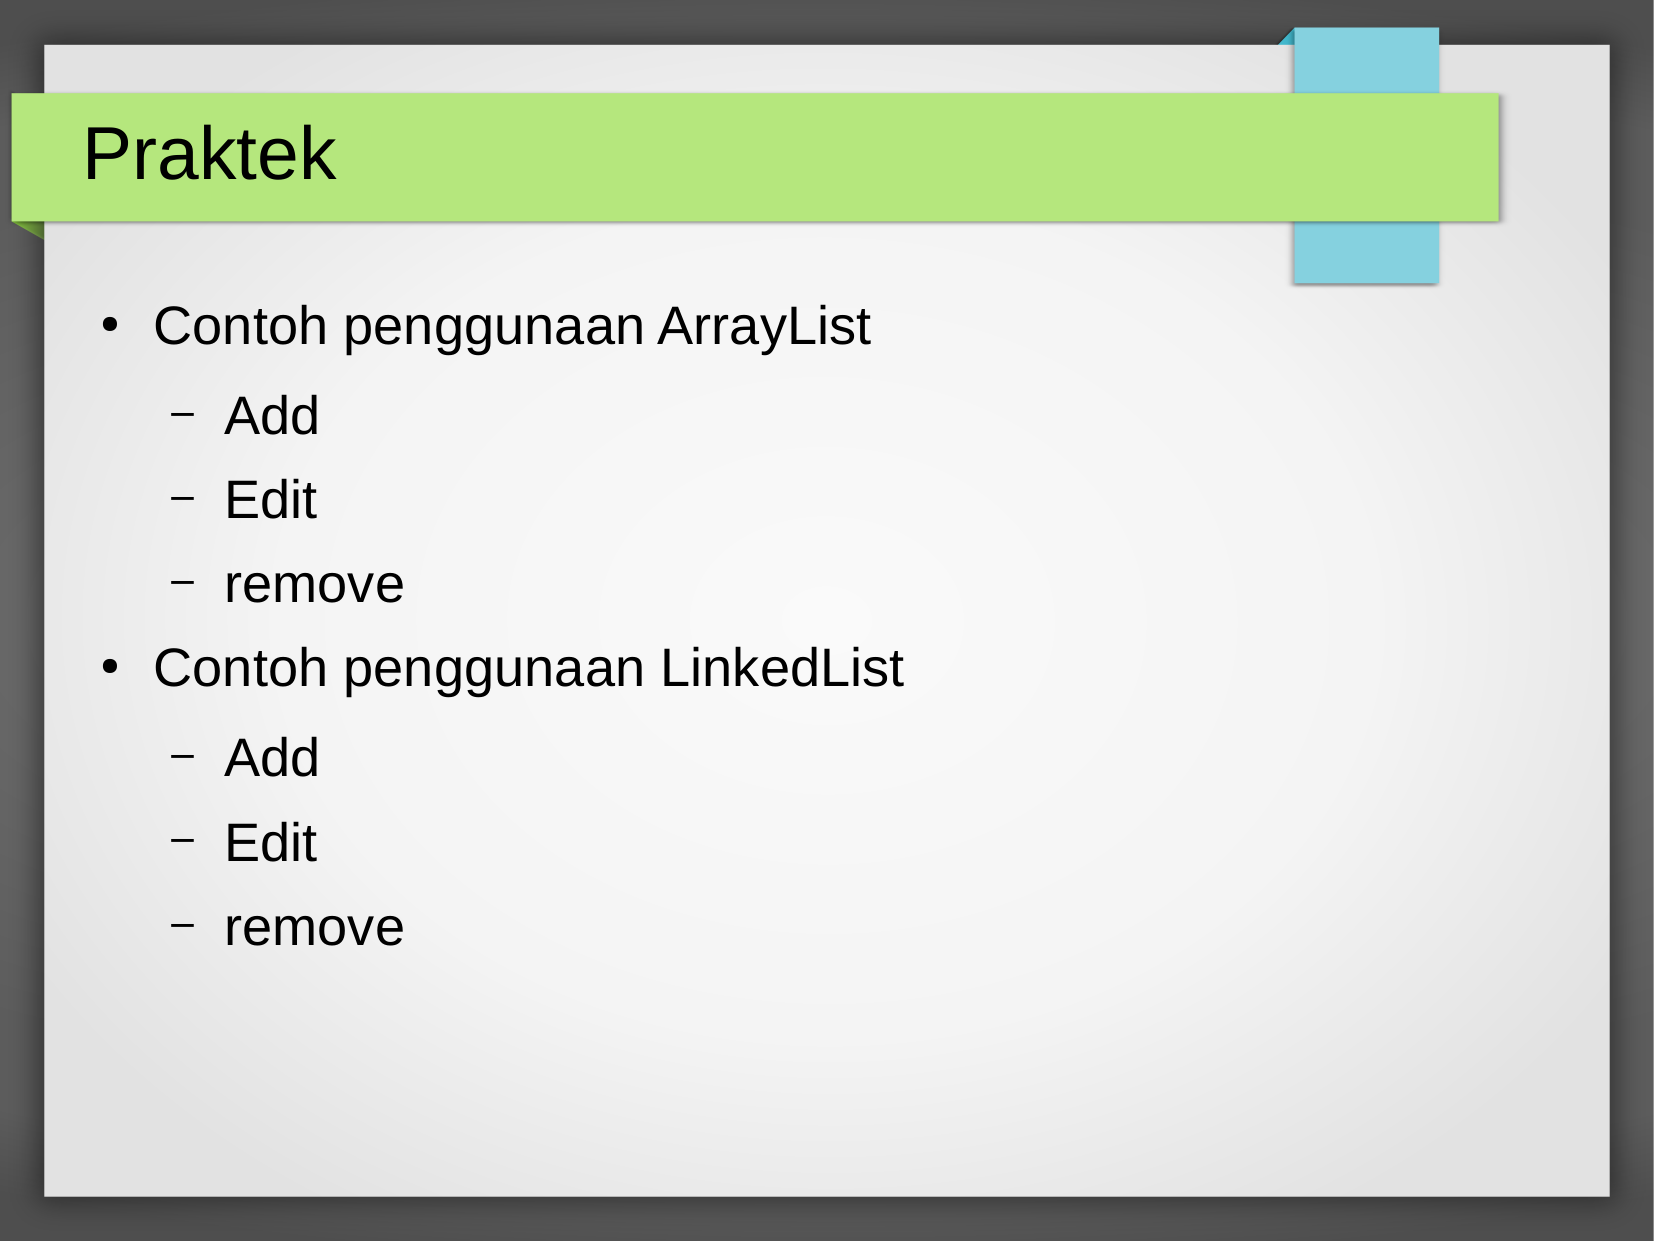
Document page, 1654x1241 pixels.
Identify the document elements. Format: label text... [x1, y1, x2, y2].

list Contoh penggunaan ArrayList Add Edit remove Contoh penggunaan LinkedList Add Edit remove [82, 295, 1571, 1015]
picture [0, 0, 1654, 1241]
title Praktek [82, 94, 1264, 213]
